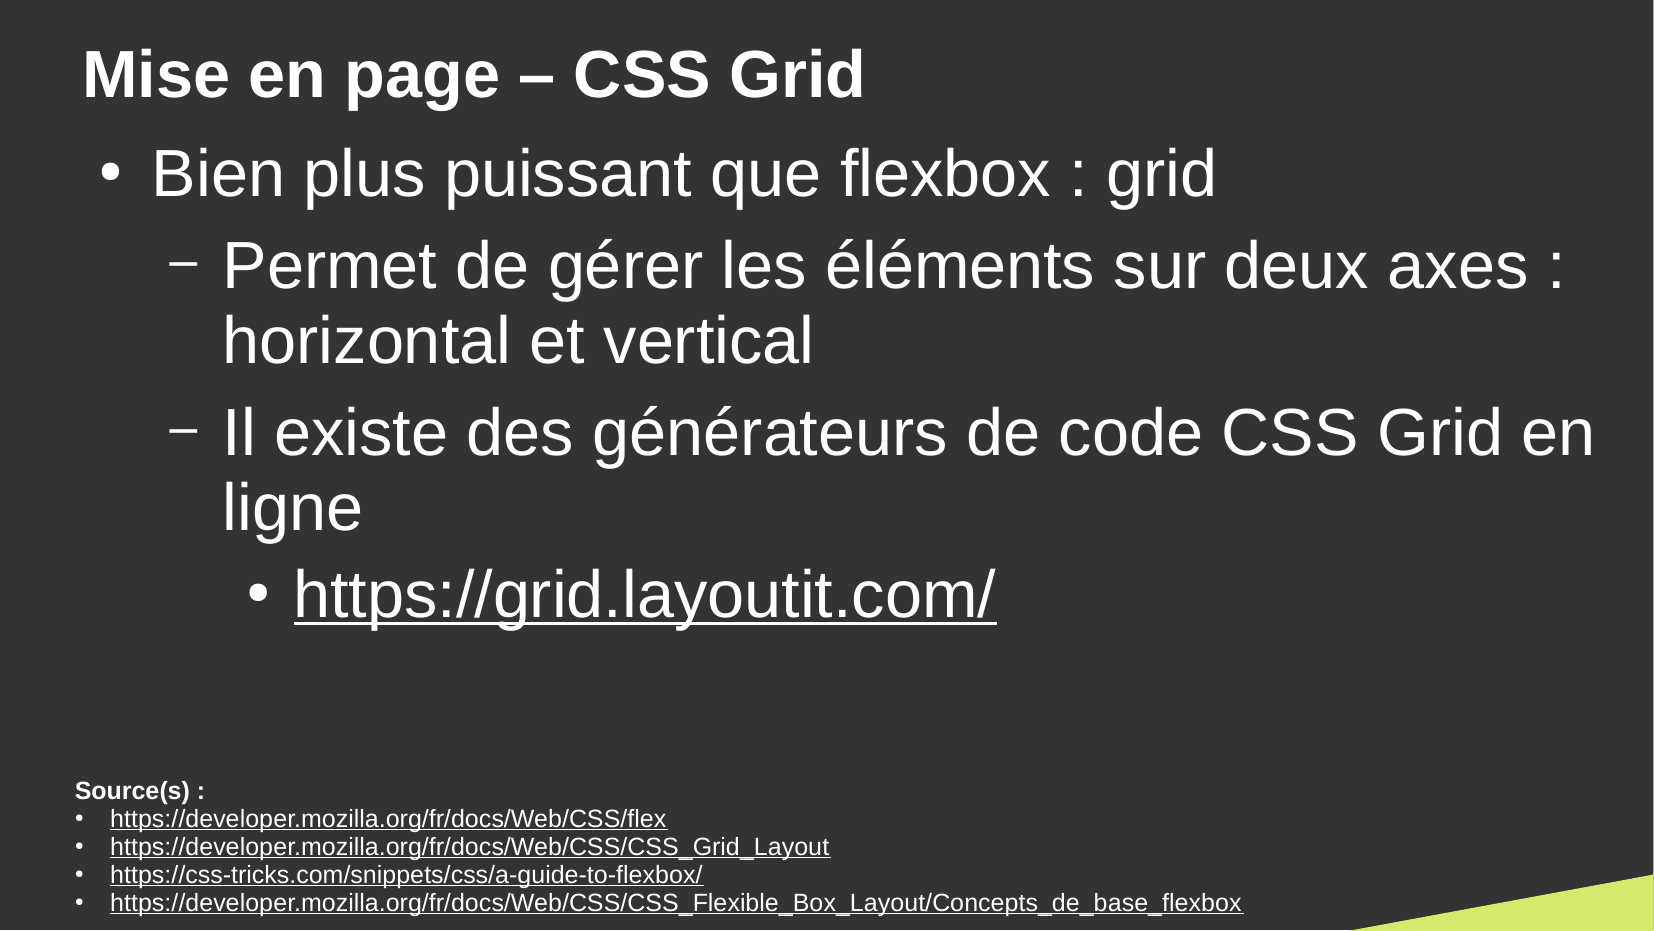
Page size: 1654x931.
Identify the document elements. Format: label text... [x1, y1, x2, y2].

text_box Source(s) : https://developer.mozilla.org/fr/docs/Web/CSS/flex https://developer.mozilla.org/fr/docs/Web/CSS/CSS_Grid_Layout https://css-tricks.com/snippets/css/a-guide-to-flexbox/ https://developer.mozilla.org/fr/docs/Web/CSS/CSS_Flexible_Box_Layout/Concepts_de_base_flexbox [60, 769, 1546, 924]
list Bien plus puissant que flexbox : grid Permet de gérer les éléments sur deux axes : horizontal et vertical Il existe des générateurs de code CSS Grid en ligne https://grid.layoutit.com/ [80, 135, 1605, 647]
text_box [1347, 874, 1654, 931]
title Mise en page – CSS Grid [82, 37, 1571, 114]
